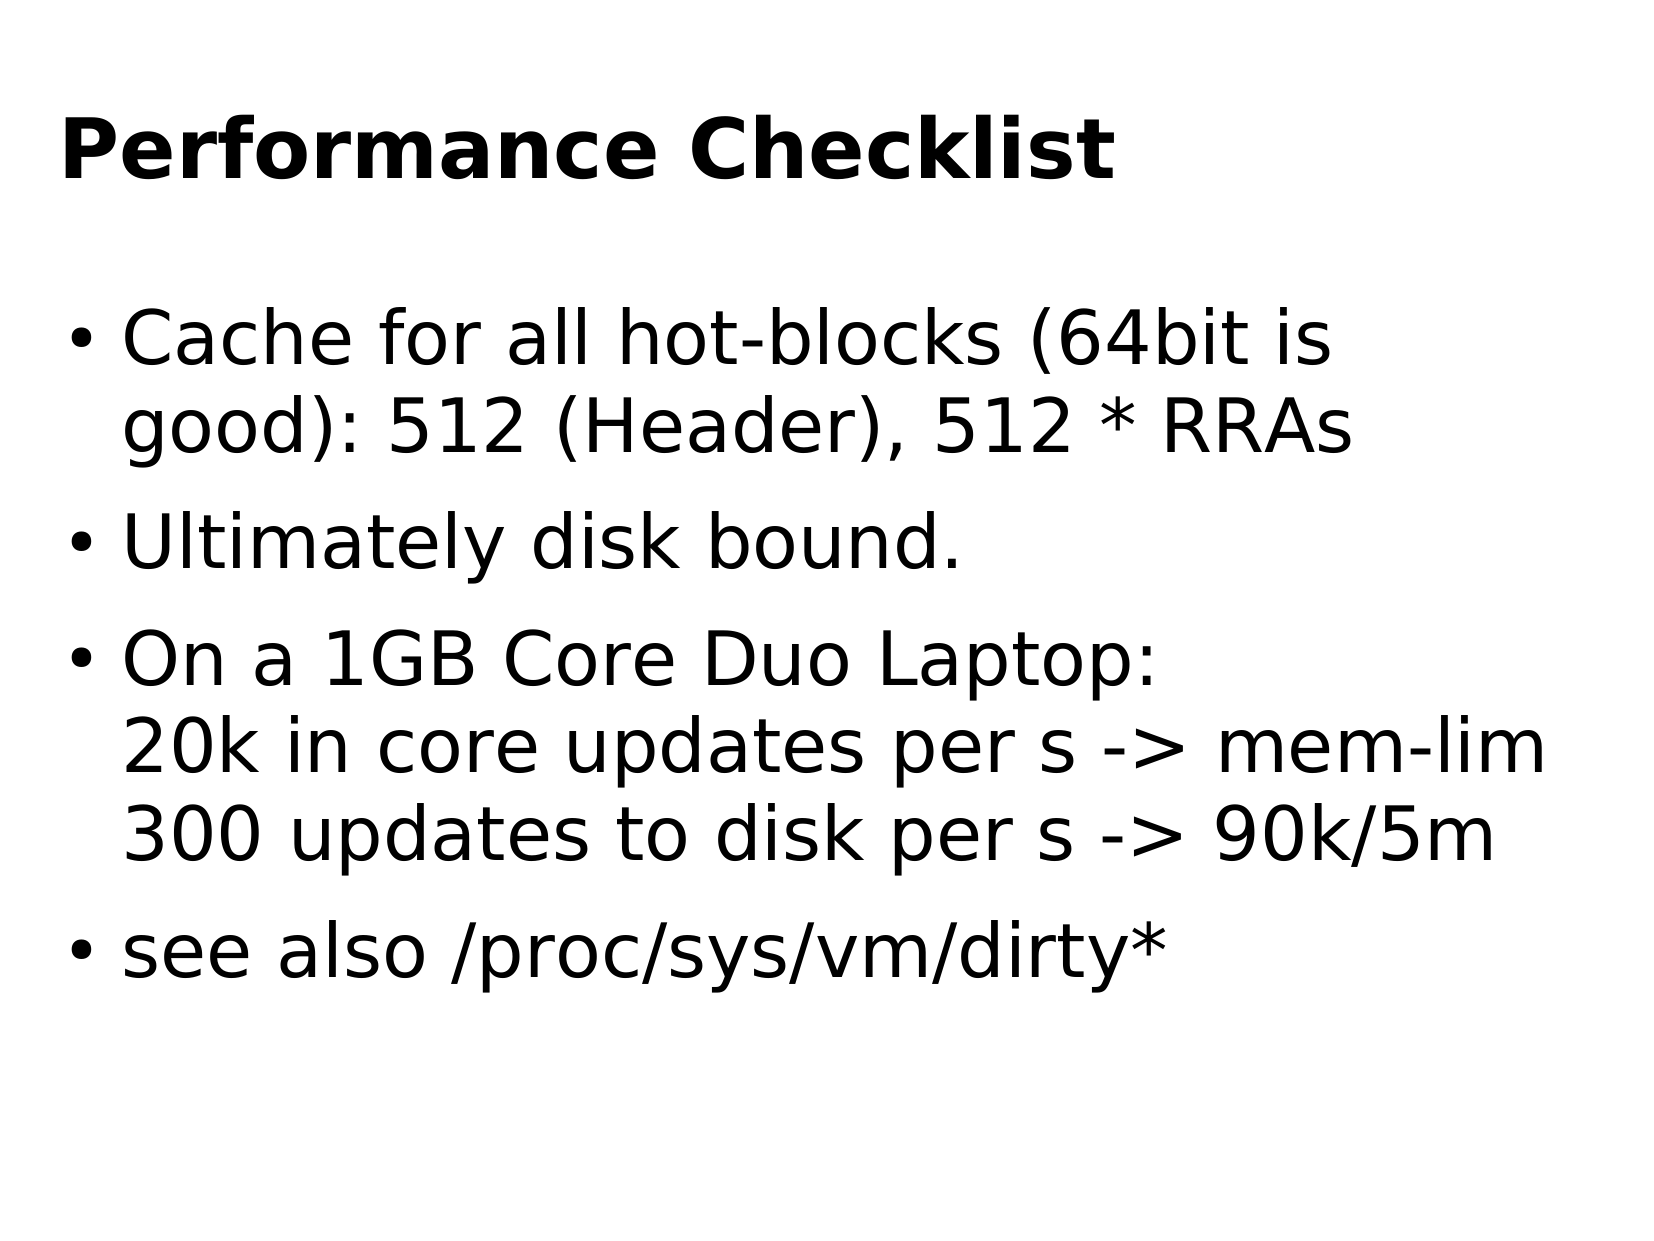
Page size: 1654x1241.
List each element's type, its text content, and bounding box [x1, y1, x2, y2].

title Performance Checklist [59, 75, 1607, 225]
list Cache for all hot-blocks (64bit is good): 512 (Header), 512 * RRAs Ultimately disk bound. On a 1GB Core Duo Laptop: 20k in core updates per s -> mem-lim 300 updates to disk per s -> 90k/5m see also /proc/sys/vm/dirty* [50, 295, 1571, 1099]
